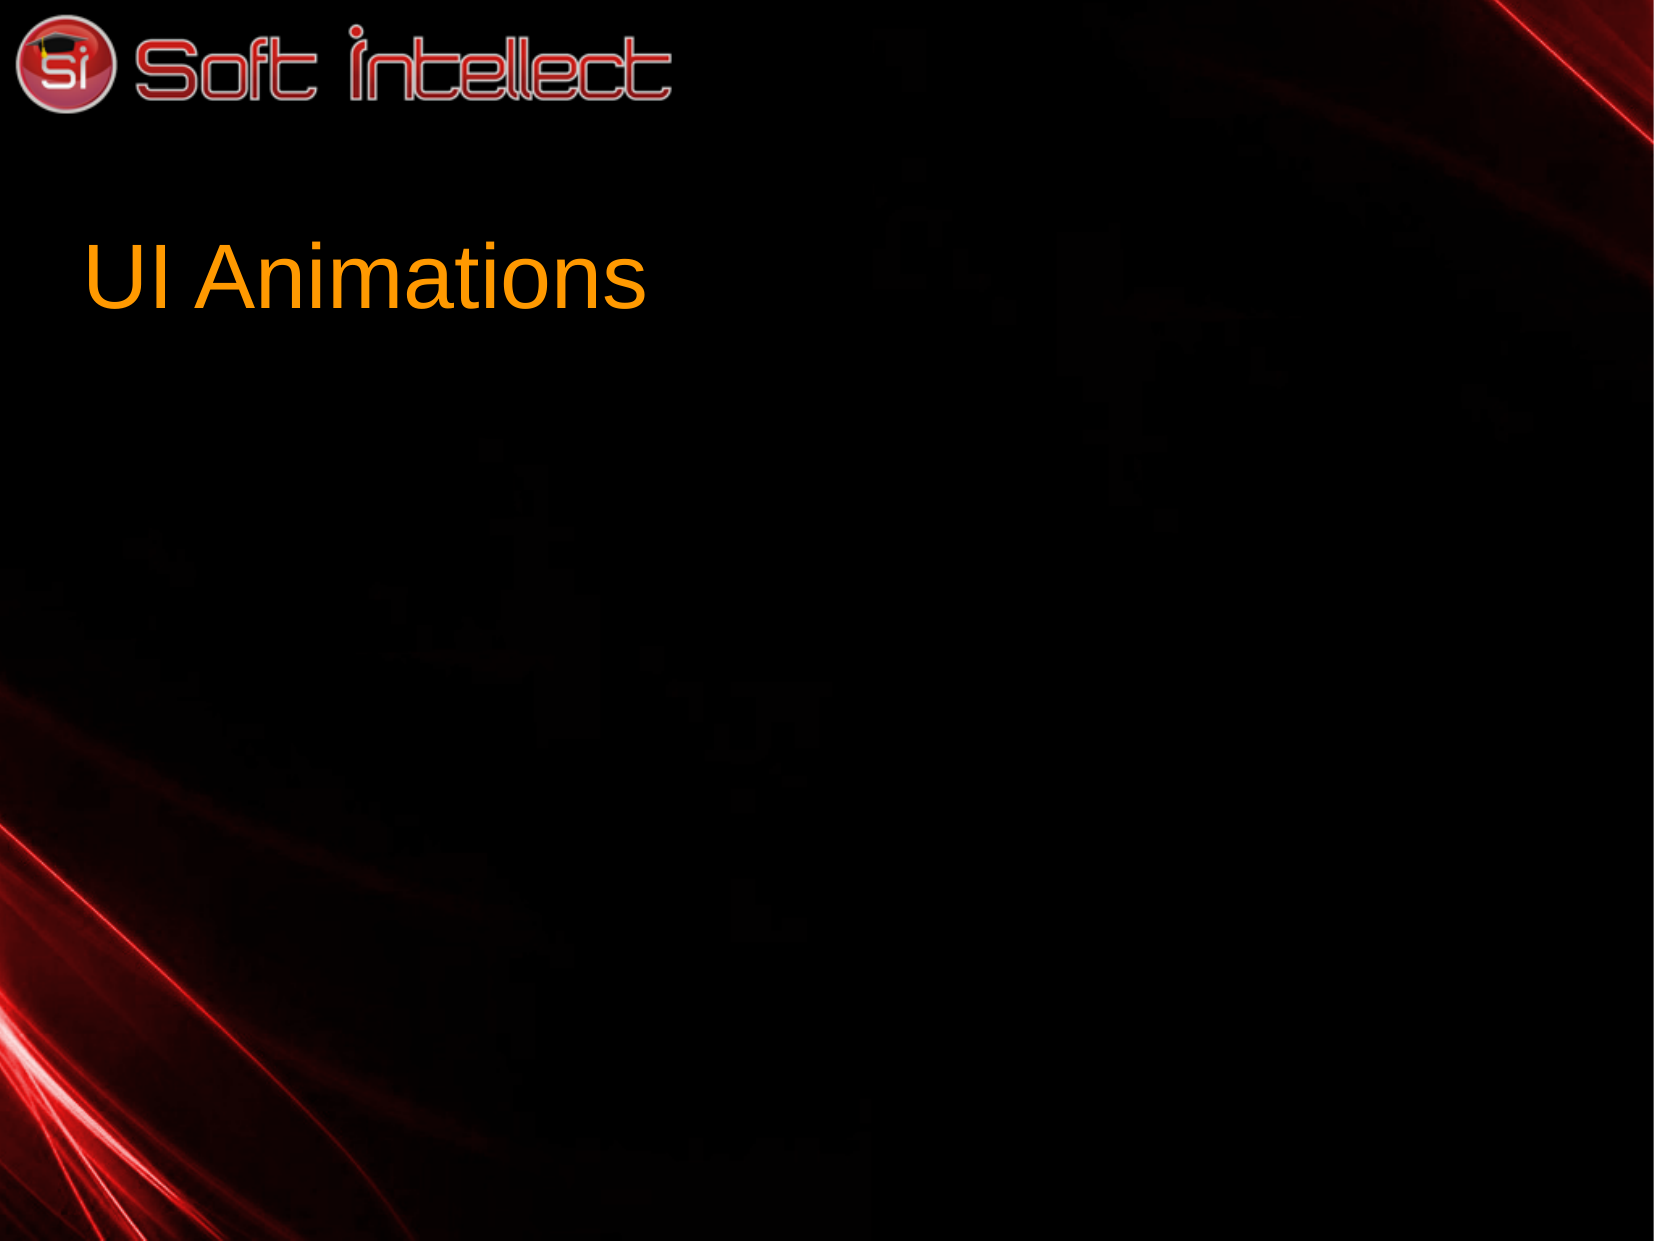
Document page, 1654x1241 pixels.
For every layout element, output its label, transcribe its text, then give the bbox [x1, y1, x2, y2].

picture [0, 0, 1654, 1241]
title UI Animations [82, 173, 1571, 381]
